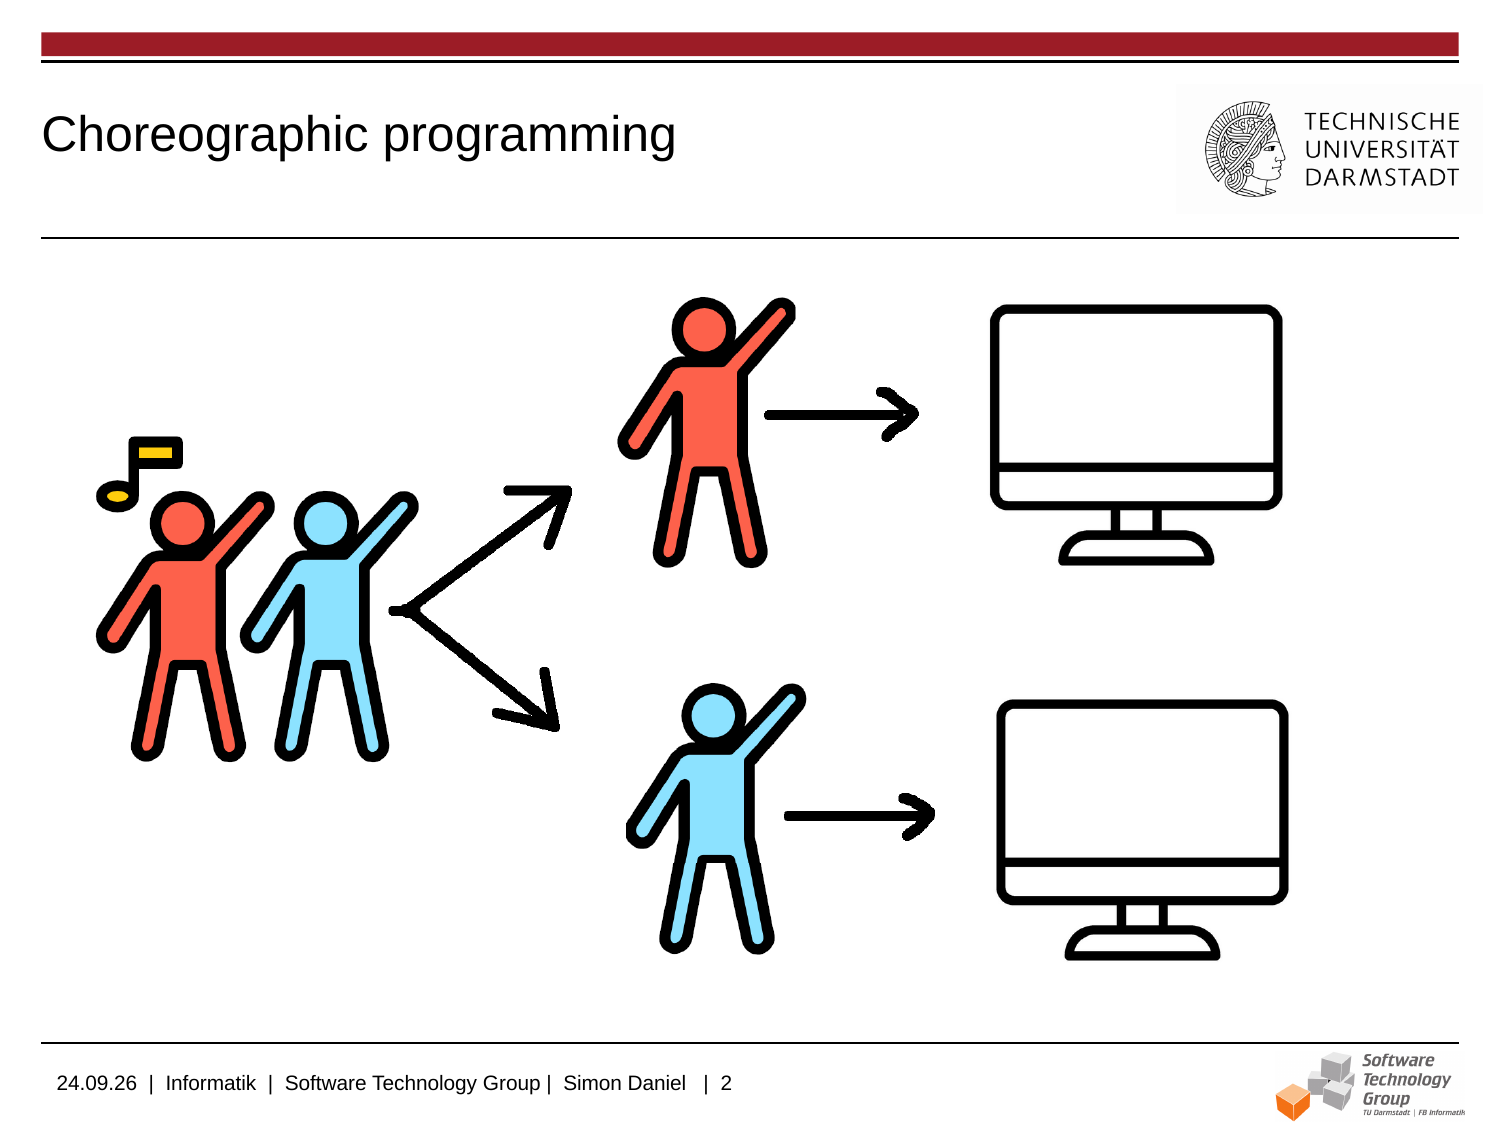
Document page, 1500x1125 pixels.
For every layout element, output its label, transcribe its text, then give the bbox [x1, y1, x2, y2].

title Choreographic programming [41, 58, 1131, 209]
picture [1275, 1051, 1465, 1122]
picture [67, 271, 1371, 1005]
